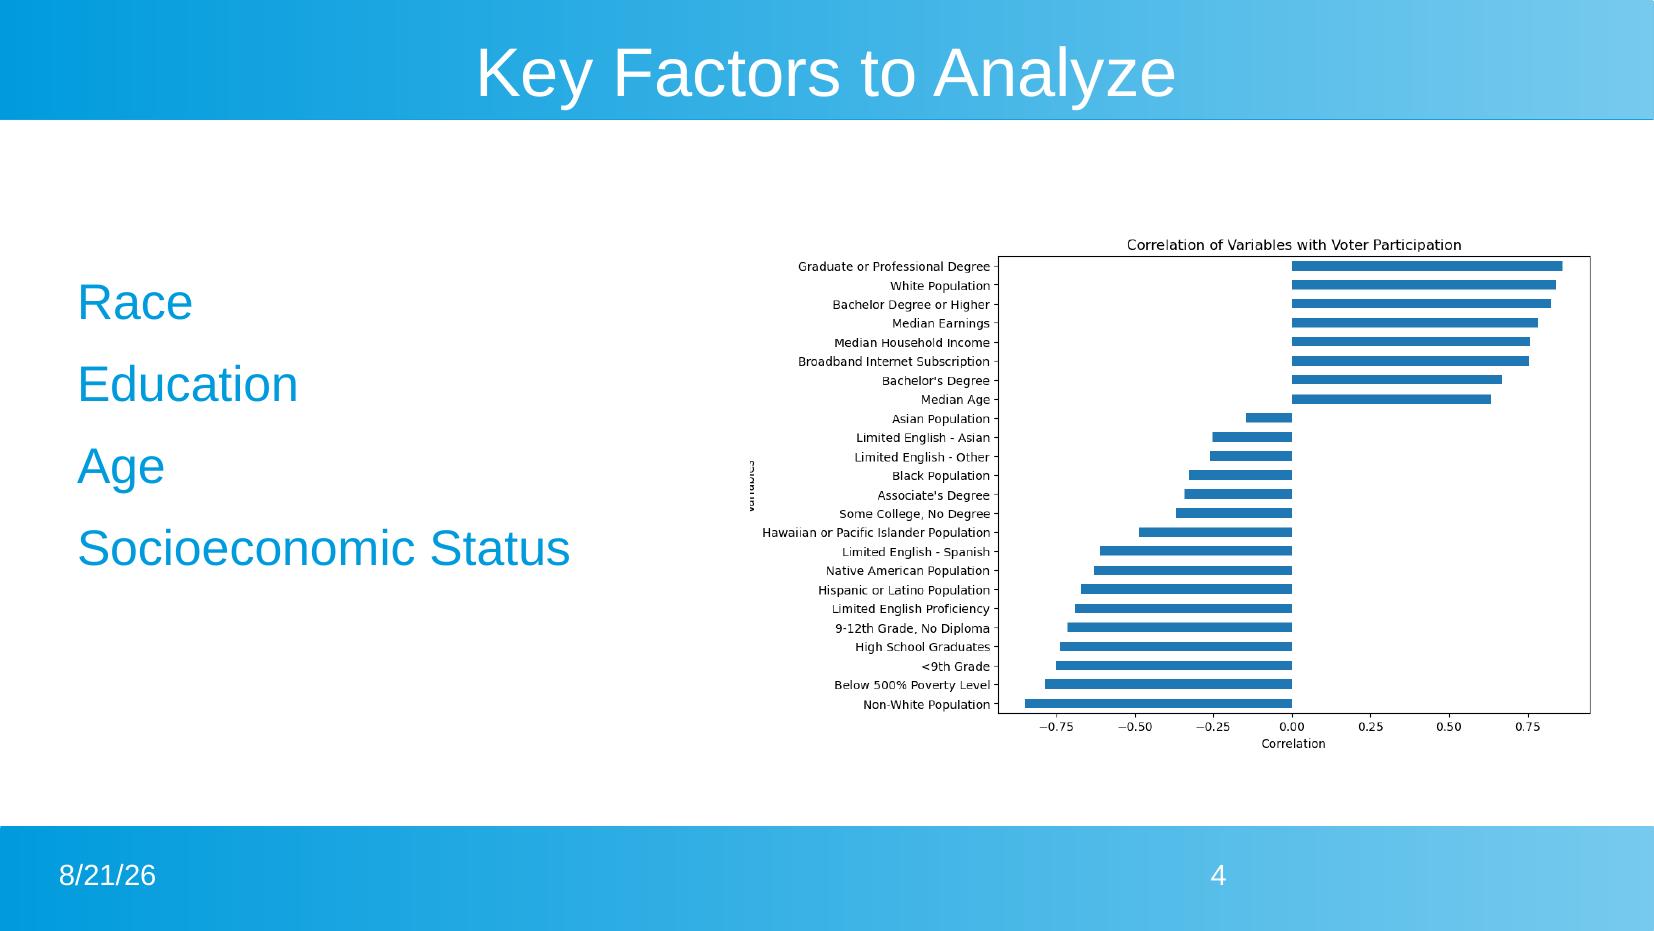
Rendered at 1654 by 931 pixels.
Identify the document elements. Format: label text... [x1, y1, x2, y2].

text_box 7/24/2023 [59, 856, 443, 916]
list Race Education Age Socioeconomic Status [77, 187, 751, 779]
picture [750, 228, 1613, 751]
title Key Factors to Analyze [59, 27, 1595, 111]
text_box [1210, 856, 1595, 916]
